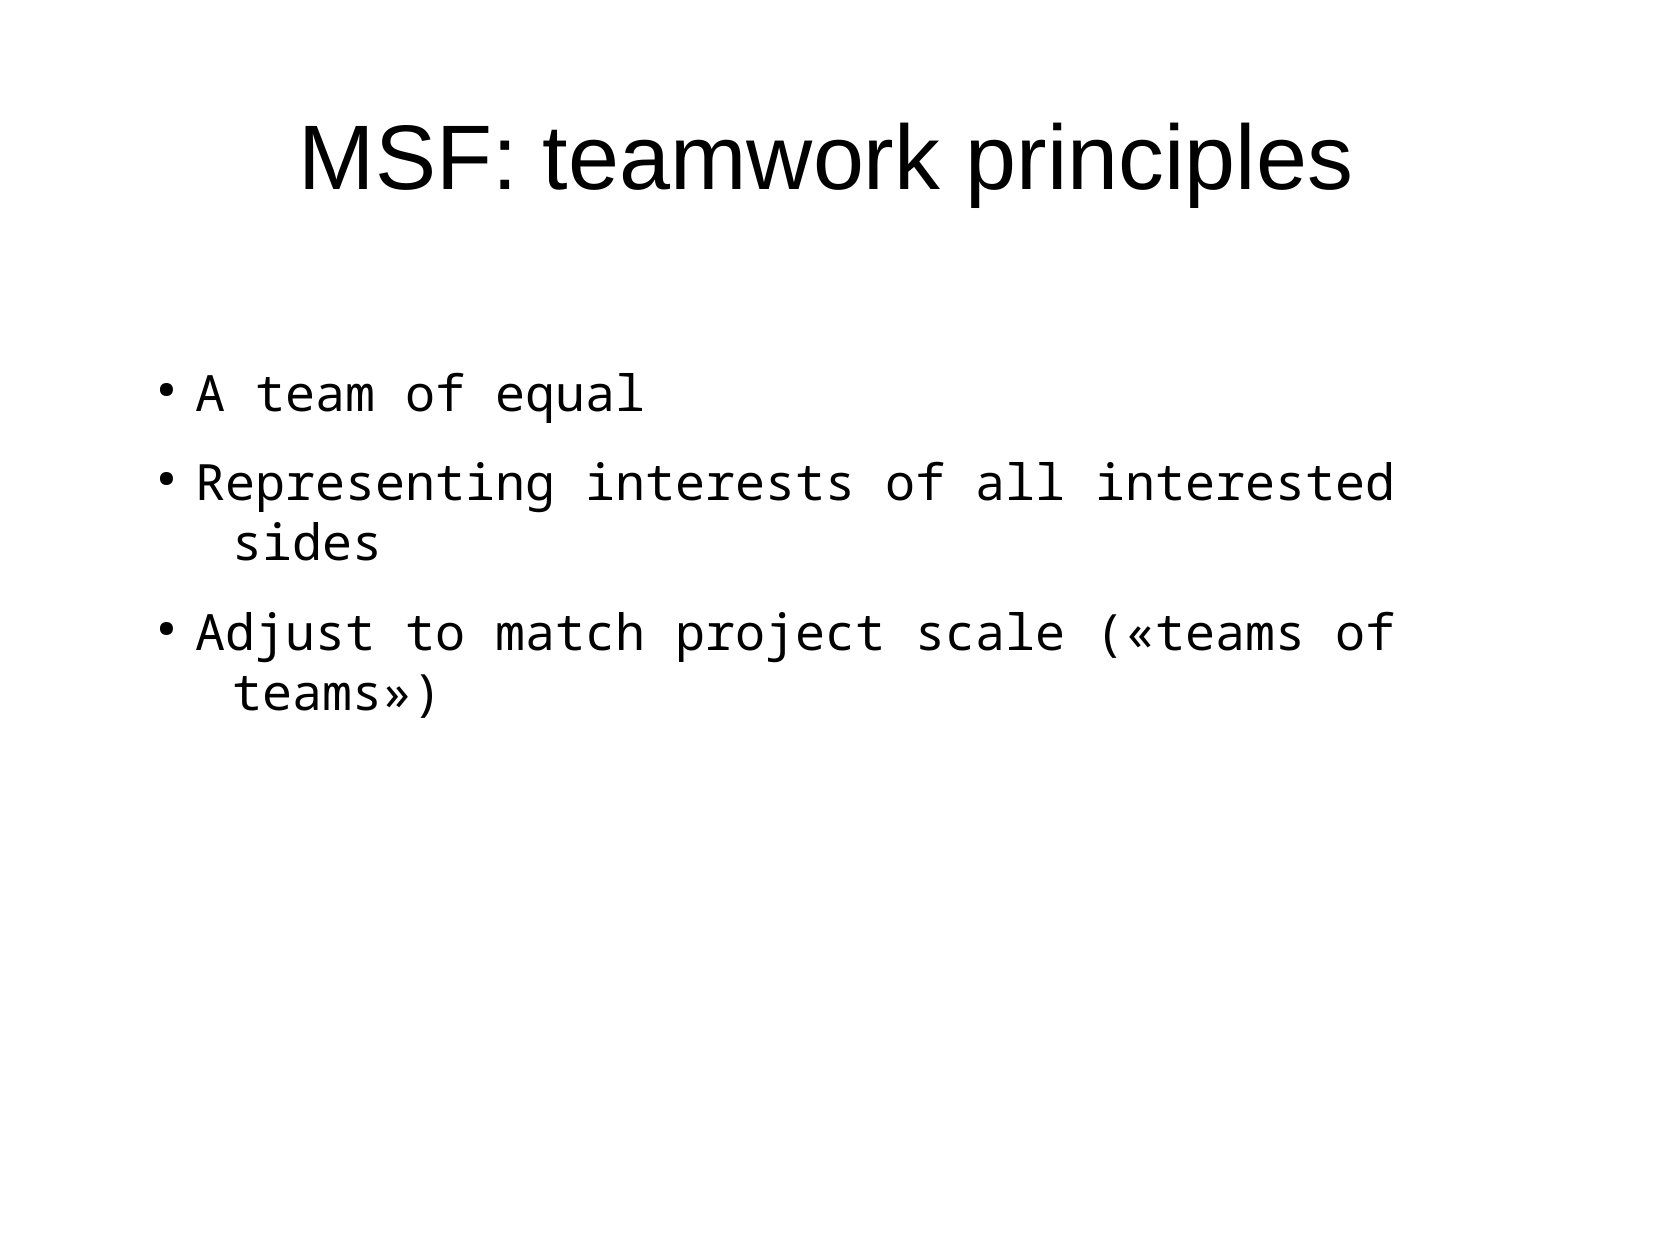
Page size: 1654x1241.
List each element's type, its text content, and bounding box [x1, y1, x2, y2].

list A team of equal Representing interests of all interested sides Adjust to match project scale («teams of teams») [82, 271, 1536, 1087]
title MSF: teamwork principles [82, 49, 1571, 257]
